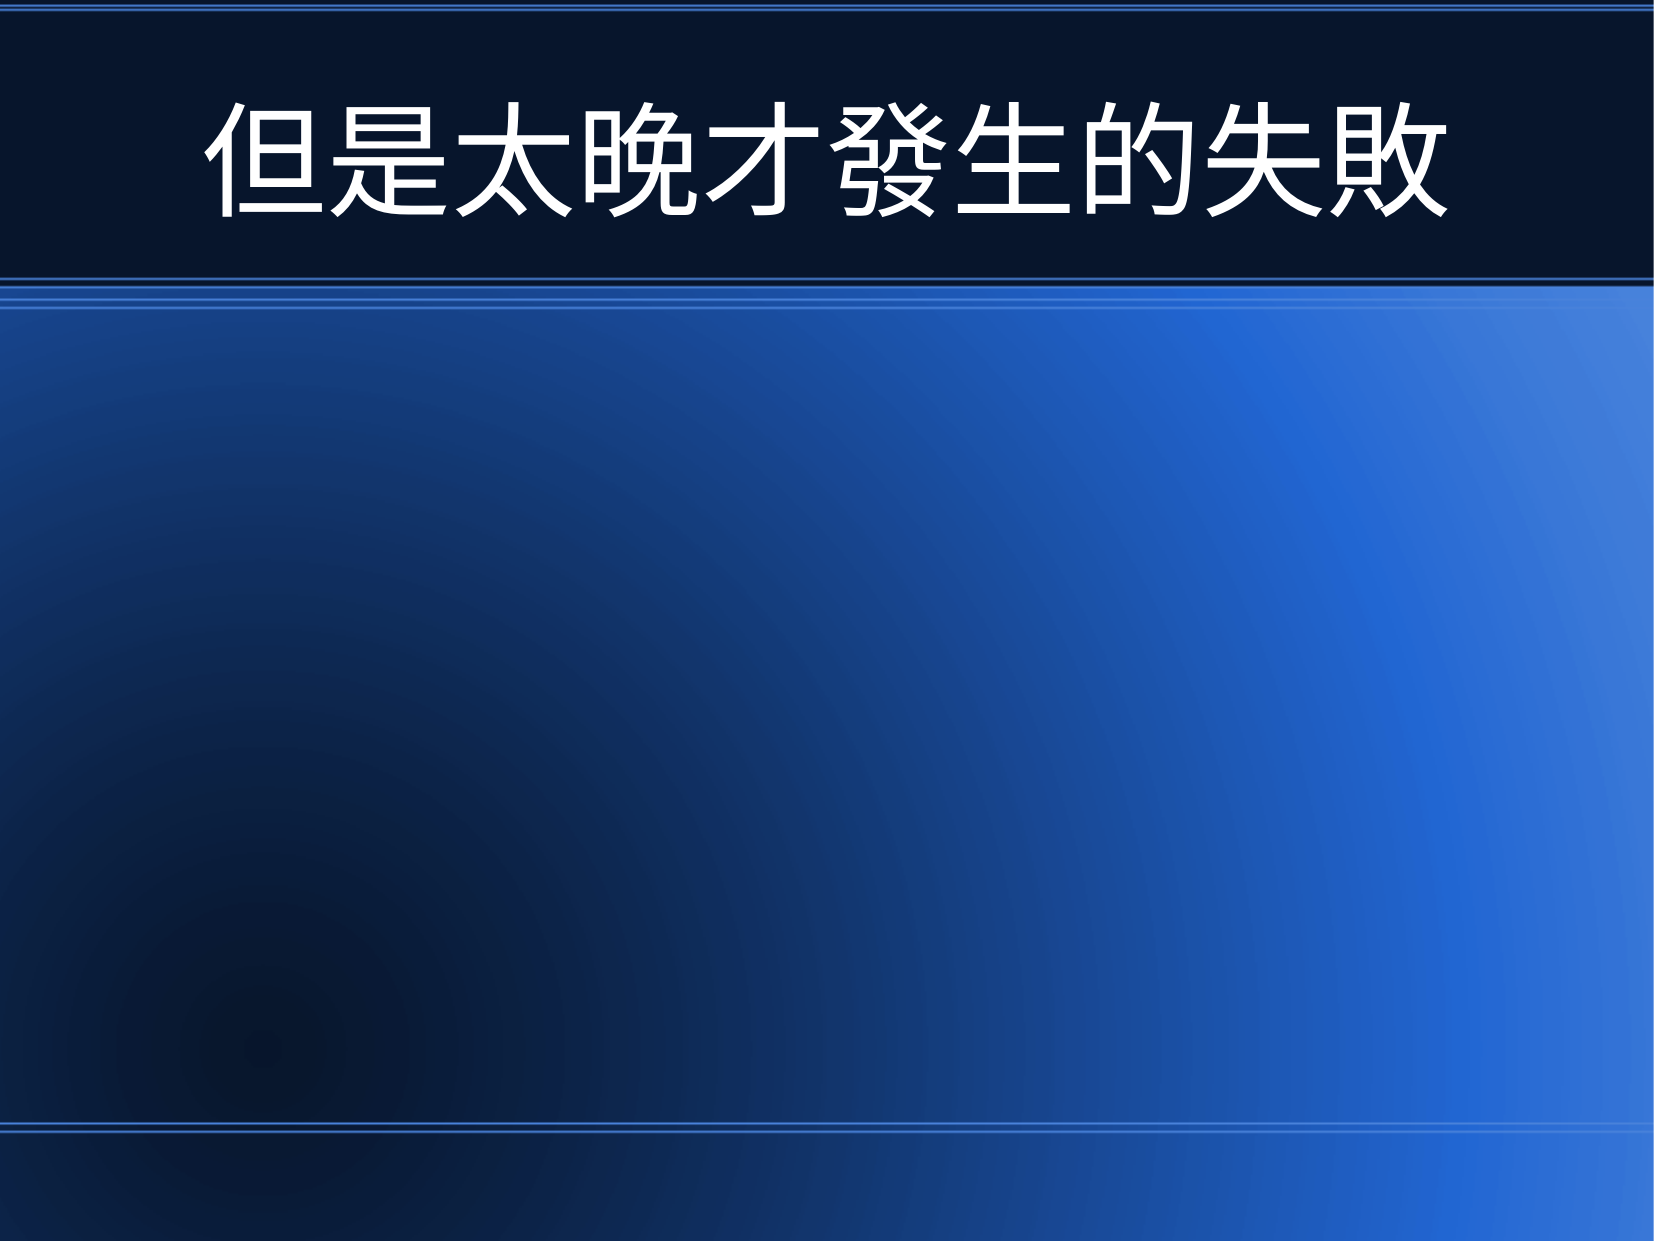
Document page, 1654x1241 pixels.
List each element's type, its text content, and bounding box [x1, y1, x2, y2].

title 但是太晚才發生的失敗 [82, 49, 1571, 257]
picture [0, 0, 1654, 1241]
